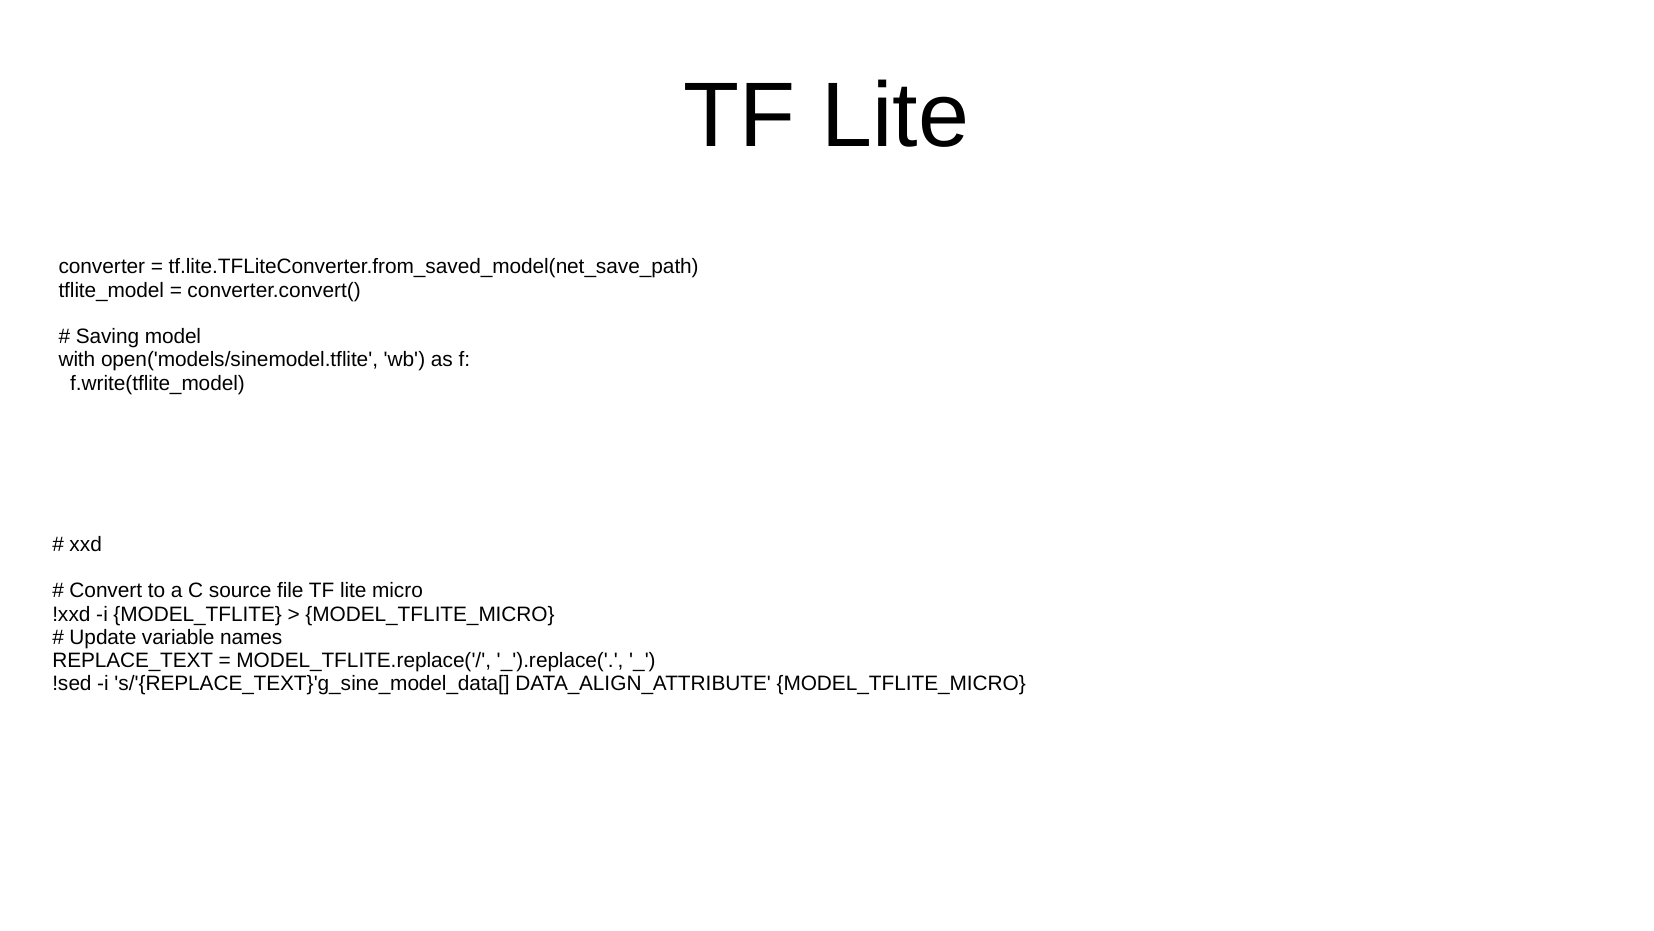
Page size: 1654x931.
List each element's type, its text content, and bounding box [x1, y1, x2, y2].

text_box converter = tf.lite.TFLiteConverter.from_saved_model(net_save_path) tflite_model = converter.convert() # Saving model with open('models/sinemodel.tflite', 'wb') as f: f.write(tflite_model) [43, 247, 1654, 526]
text_box # xxd # Convert to a C source file TF lite micro !xxd -i {MODEL_TFLITE} > {MODEL_TFLITE_MICRO} # Update variable names REPLACE_TEXT = MODEL_TFLITE.replace('/', '_').replace('.', '_') !sed -i 's/'{REPLACE_TEXT}'g_sine_model_data[] DATA_ALIGN_ATTRIBUTE' {MODEL_TFLITE_MICRO} [37, 525, 1126, 840]
title TF Lite [82, 37, 1571, 193]
